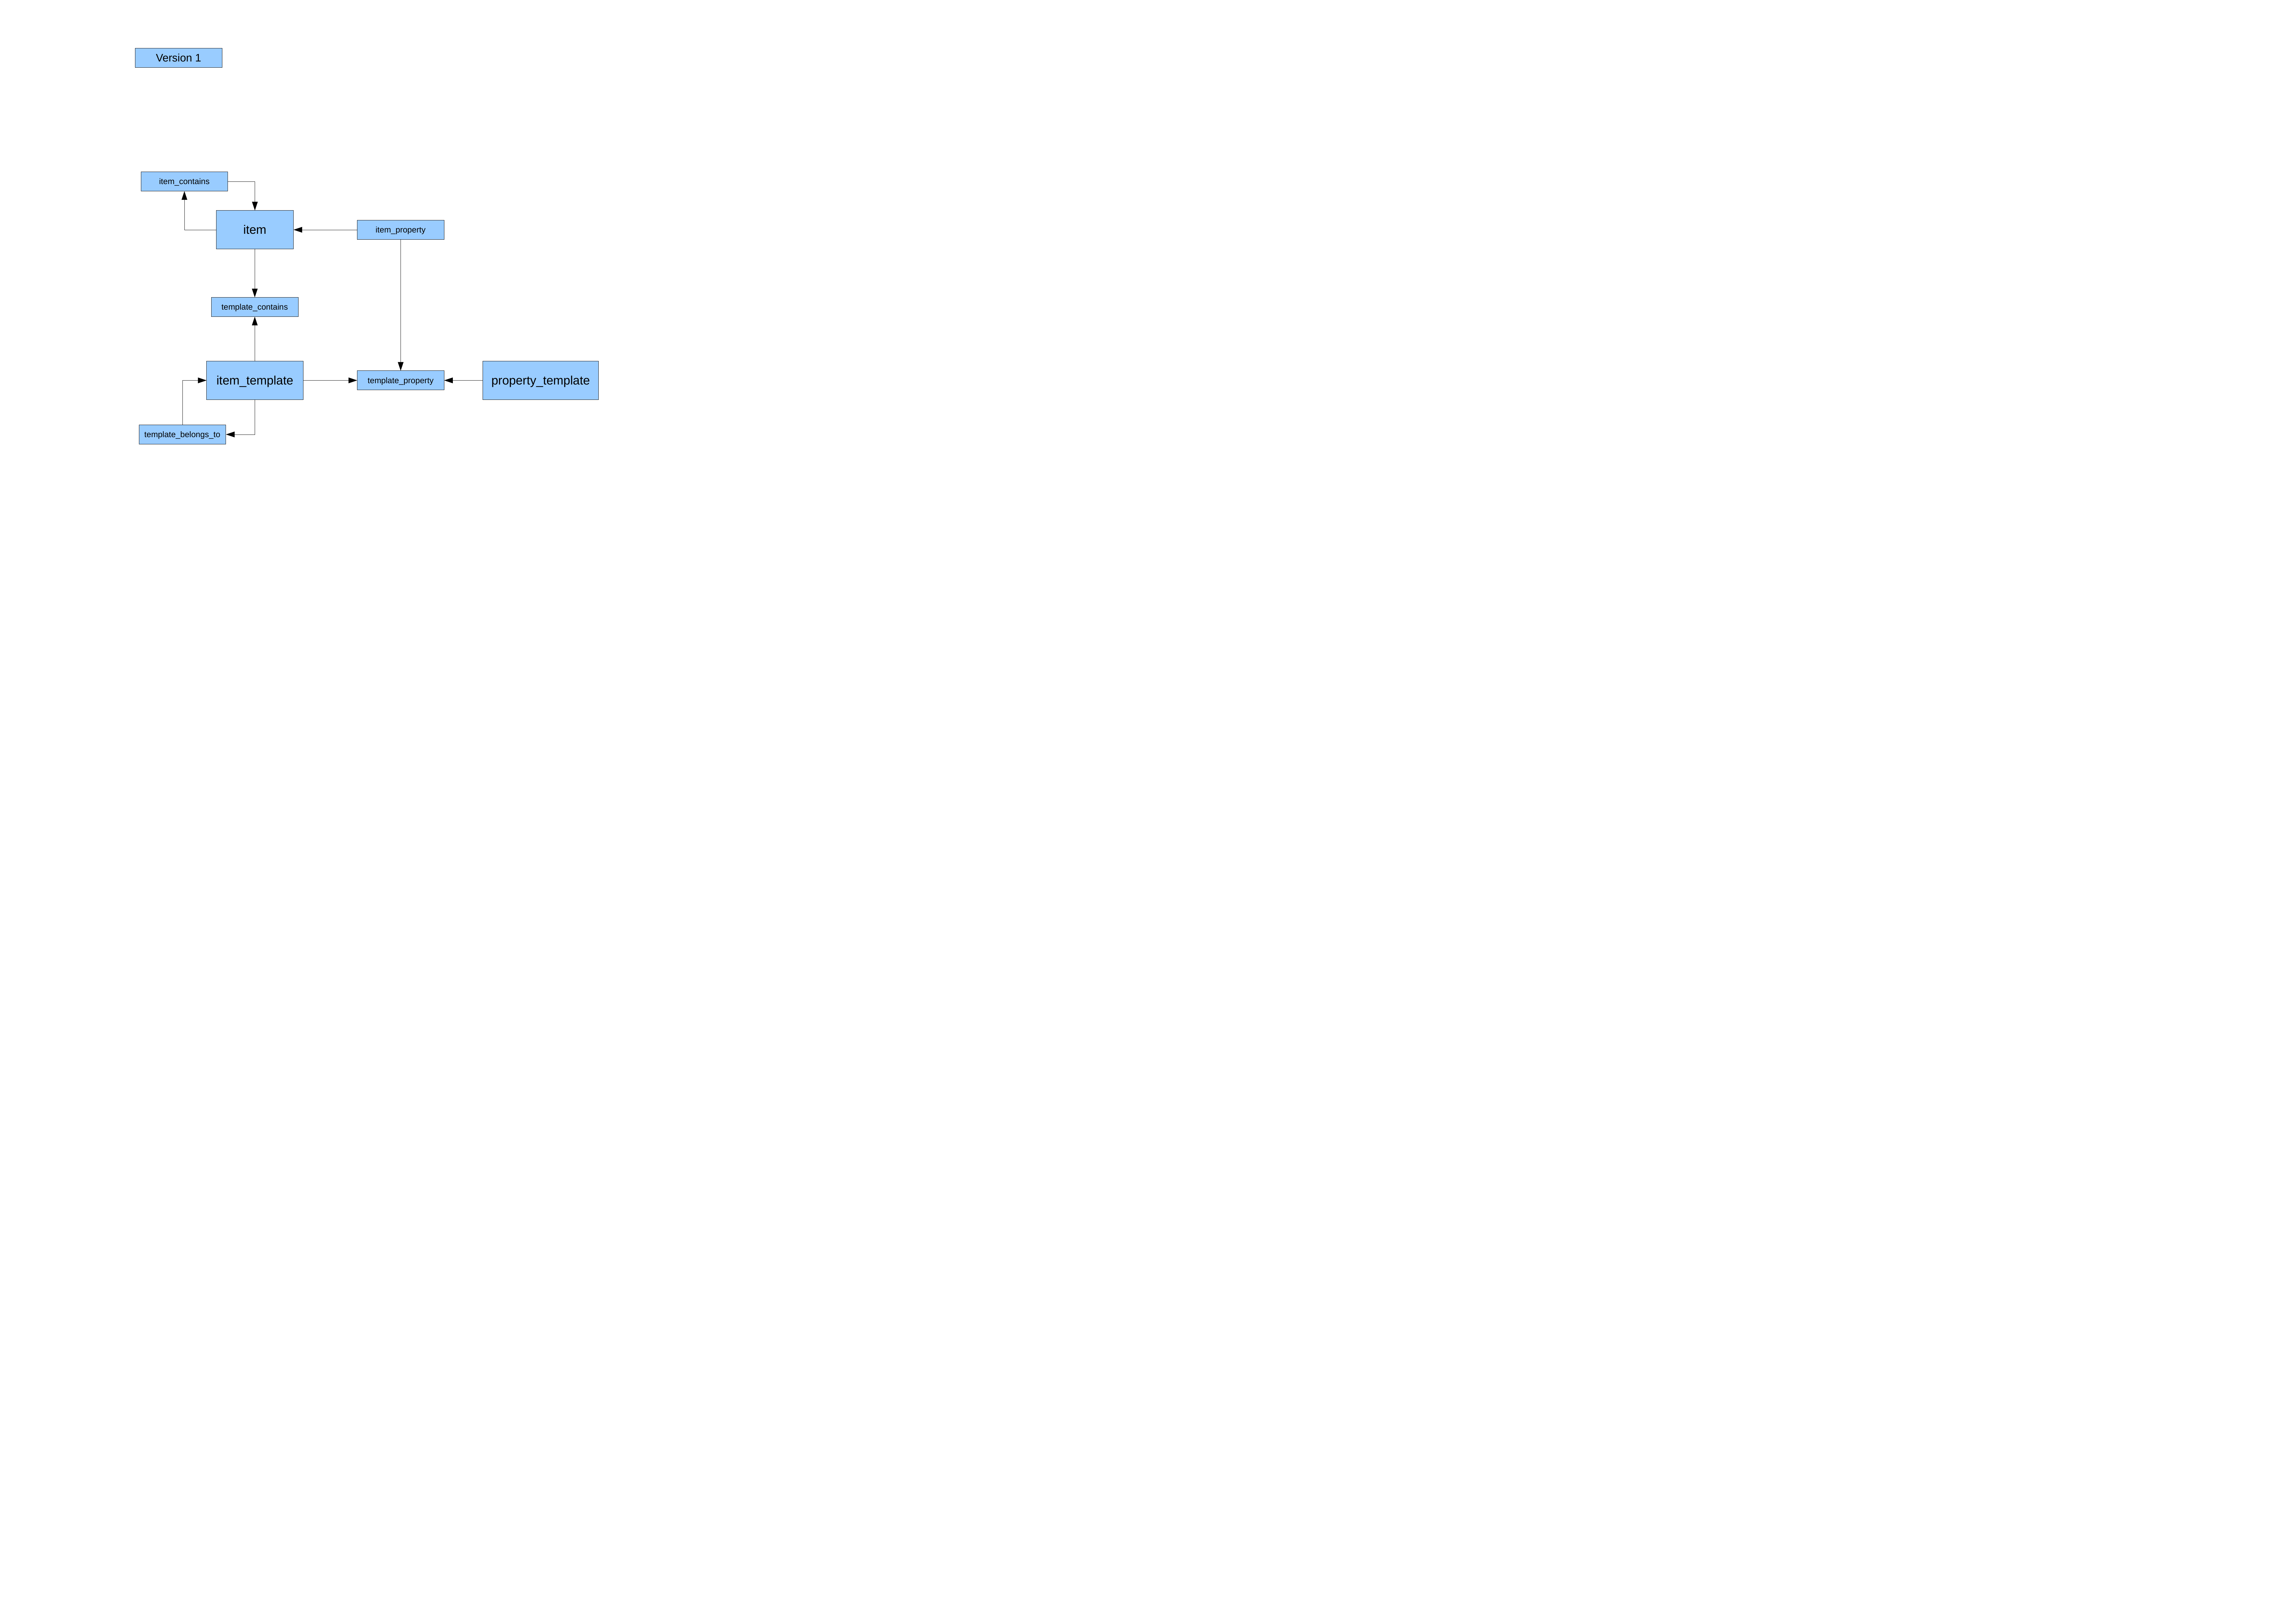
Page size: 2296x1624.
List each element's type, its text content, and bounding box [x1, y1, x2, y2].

text_box item [216, 210, 294, 249]
text_box template_property [357, 370, 444, 390]
text_box item_property [357, 220, 444, 240]
text_box Version 1 [135, 48, 222, 68]
text_box template_belongs_to [139, 425, 226, 444]
text_box template_contains [211, 297, 299, 317]
text_box item_contains [141, 172, 228, 191]
text_box property_template [483, 361, 599, 400]
text_box item_template [206, 361, 303, 400]
